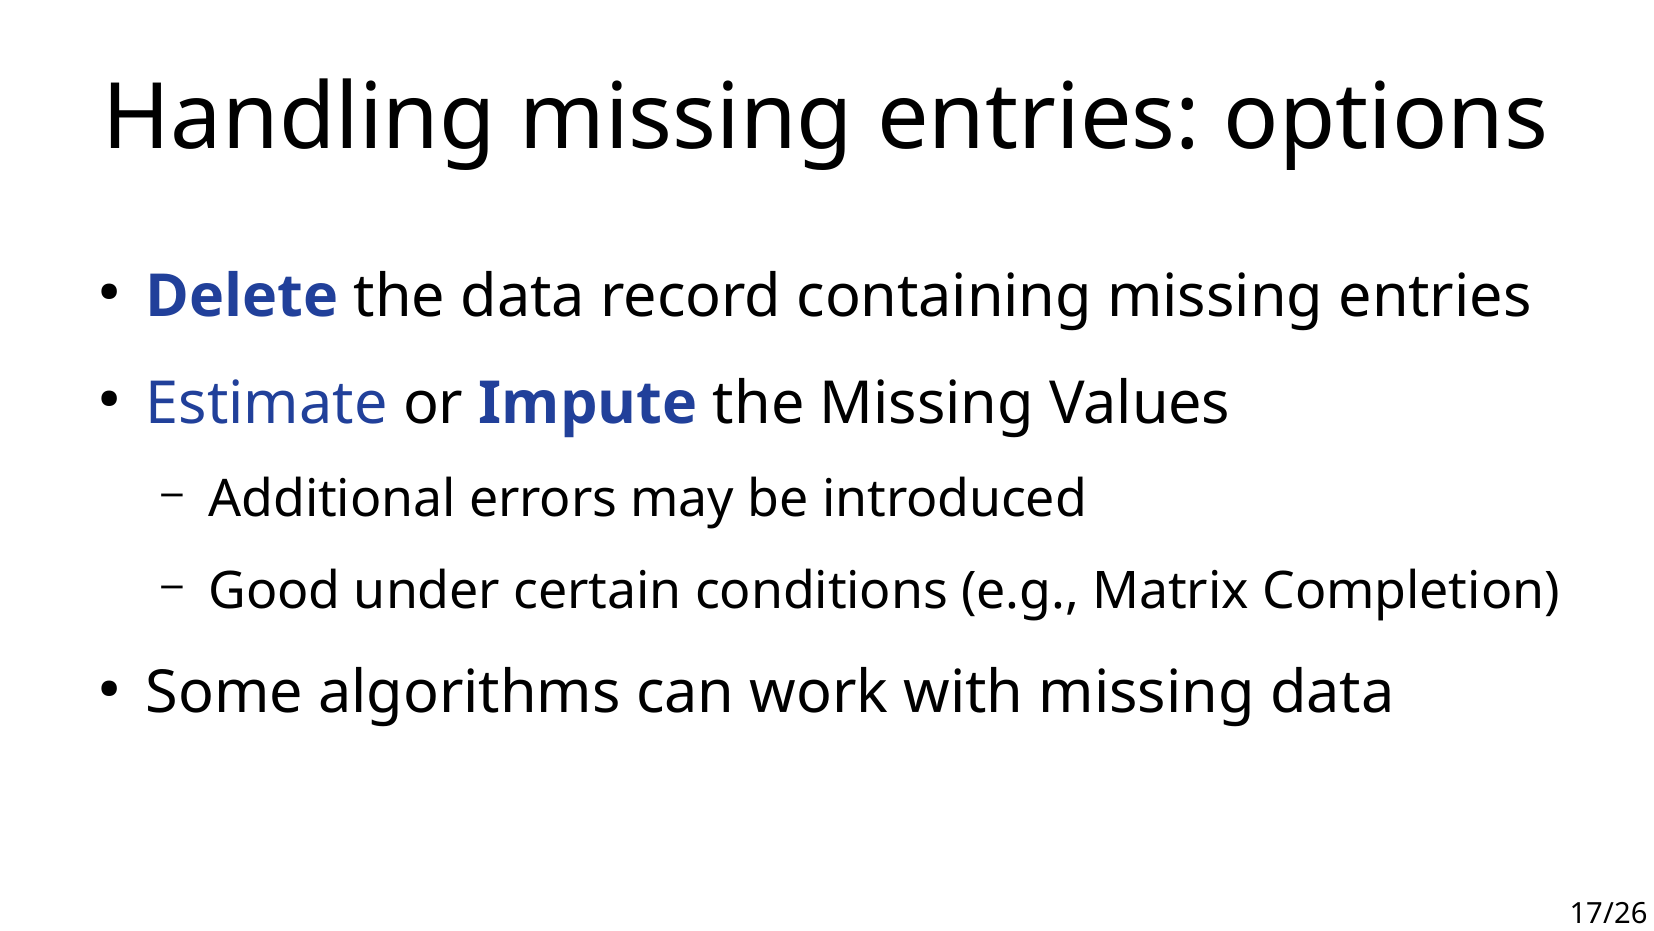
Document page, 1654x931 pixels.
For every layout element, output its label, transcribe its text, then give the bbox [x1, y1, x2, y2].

list Delete the data record containing missing entries Estimate or Impute the Missing Values Additional errors may be introduced Good under certain conditions (e.g., Matrix Completion) Some algorithms can work with missing data [82, 253, 1571, 793]
title Handling missing entries: options [82, 1, 1571, 226]
